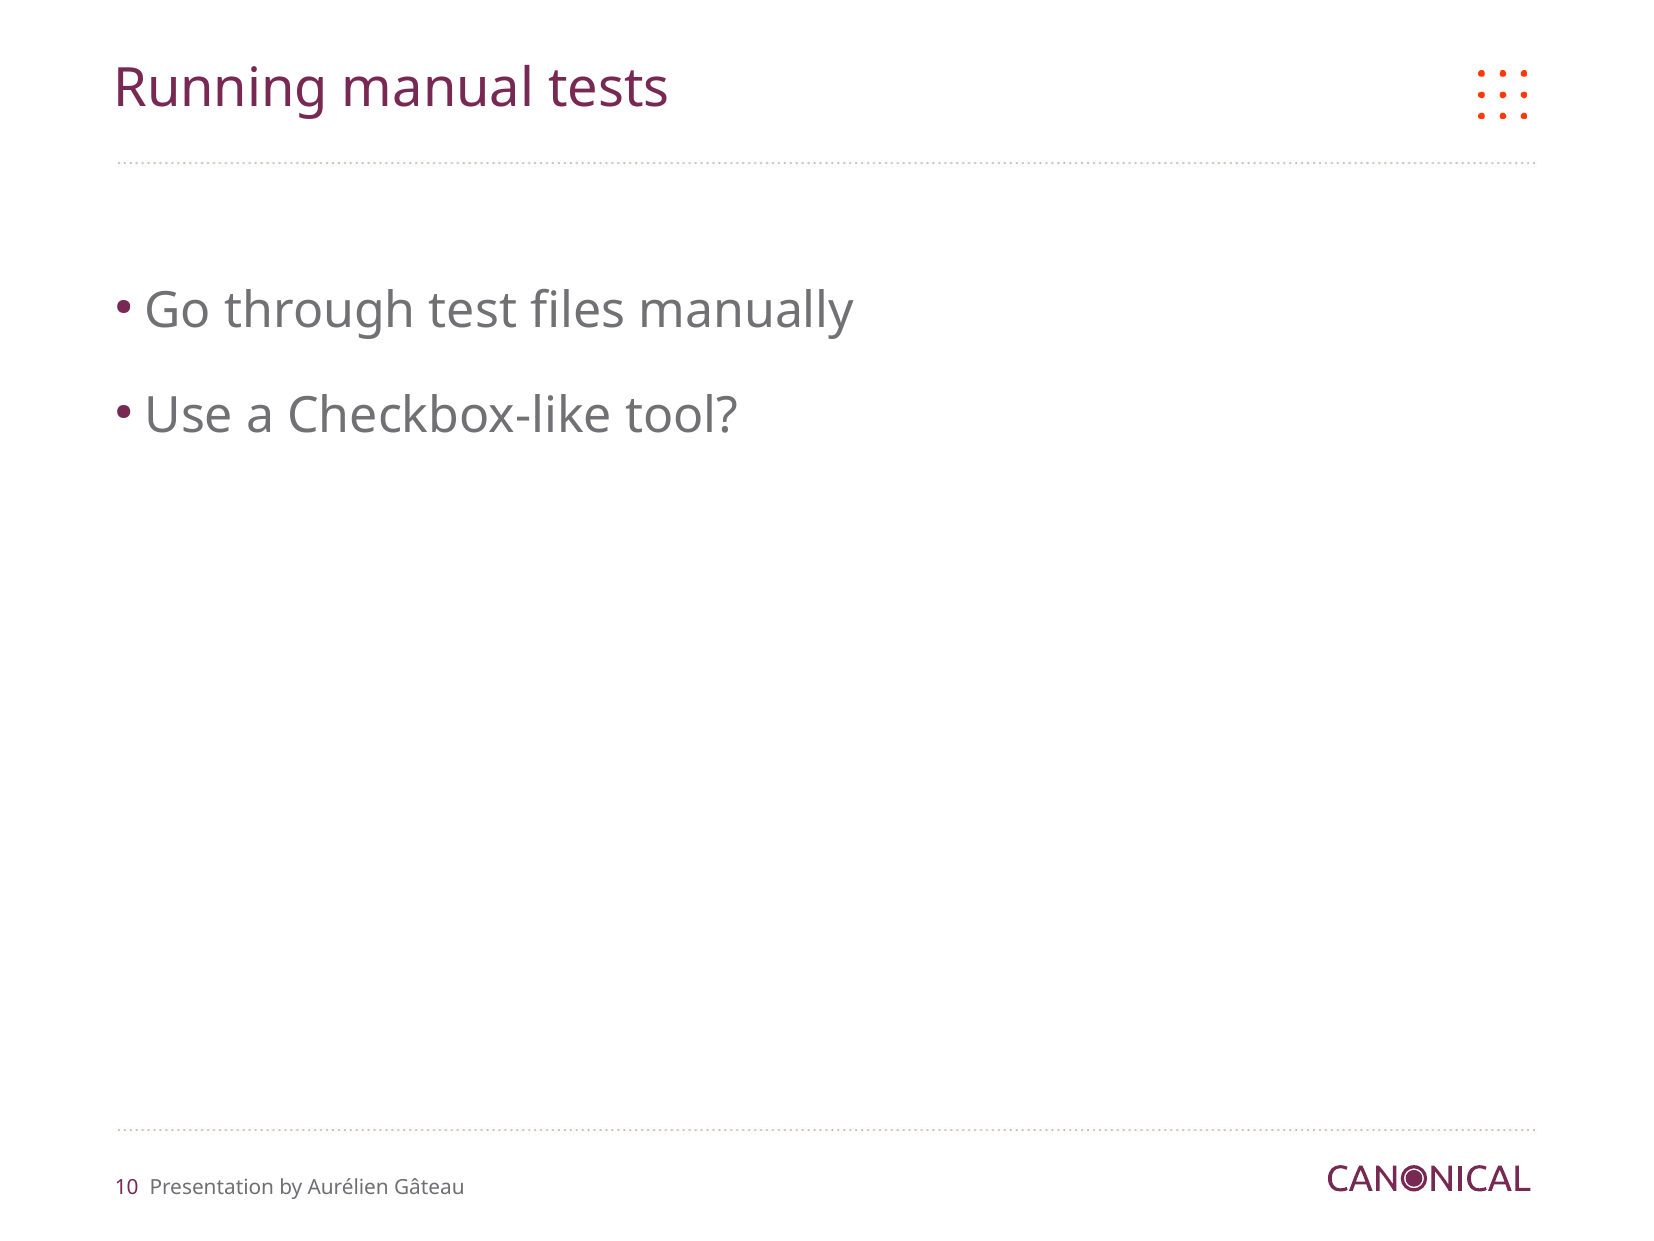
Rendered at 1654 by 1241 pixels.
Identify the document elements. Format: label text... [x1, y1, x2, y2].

list Go through test files manually Use a Checkbox-like tool? [115, 256, 1540, 1076]
picture [116, 160, 1539, 168]
picture [1478, 70, 1527, 119]
picture [116, 1128, 1539, 1135]
title Running manual tests [113, 64, 1382, 107]
